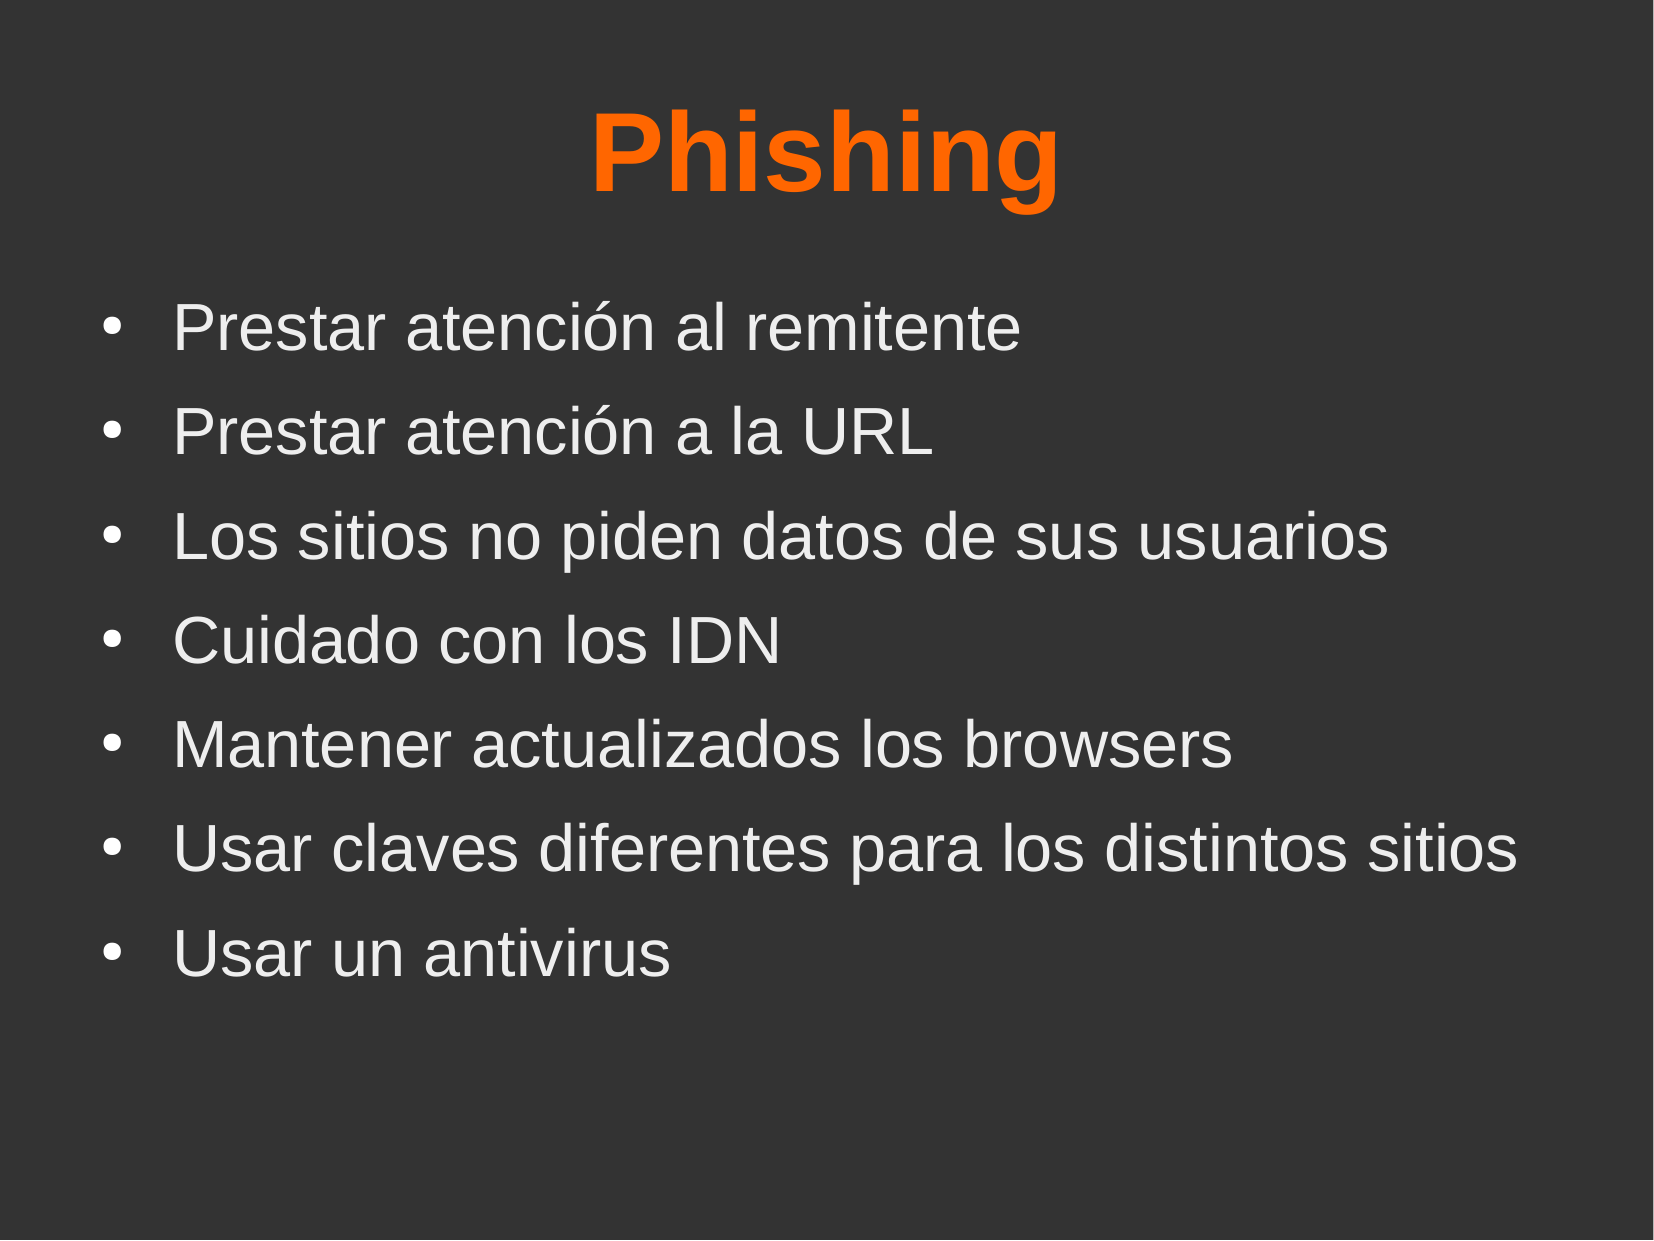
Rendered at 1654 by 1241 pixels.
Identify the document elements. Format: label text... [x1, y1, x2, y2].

title Phishing [82, 49, 1571, 257]
list Prestar atención al remitente Prestar atención a la URL Los sitios no piden datos de sus usuarios Cuidado con los IDN Mantener actualizados los browsers Usar claves diferentes para los distintos sitios Usar un antivirus [82, 290, 1571, 1010]
